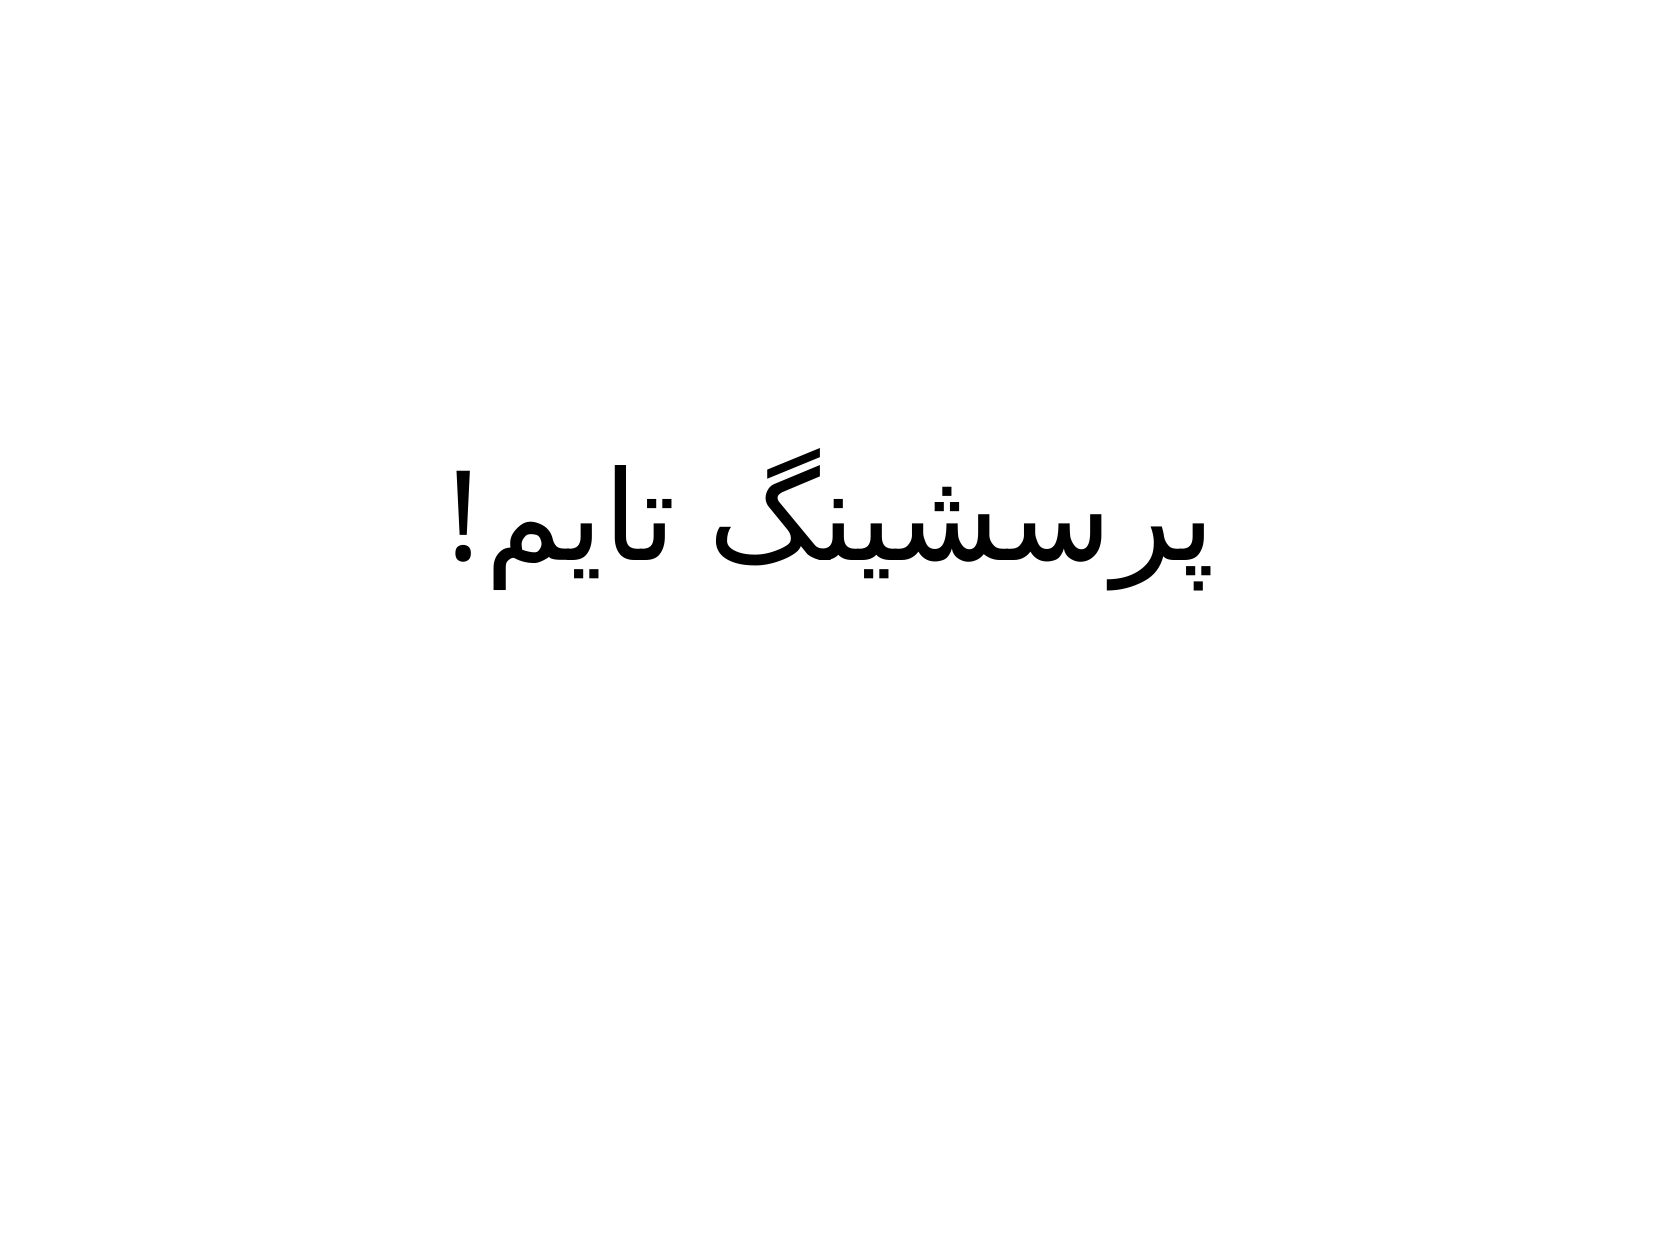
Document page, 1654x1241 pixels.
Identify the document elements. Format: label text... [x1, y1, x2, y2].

subtitle پرسشینگ تایم! [82, 49, 1571, 1010]
